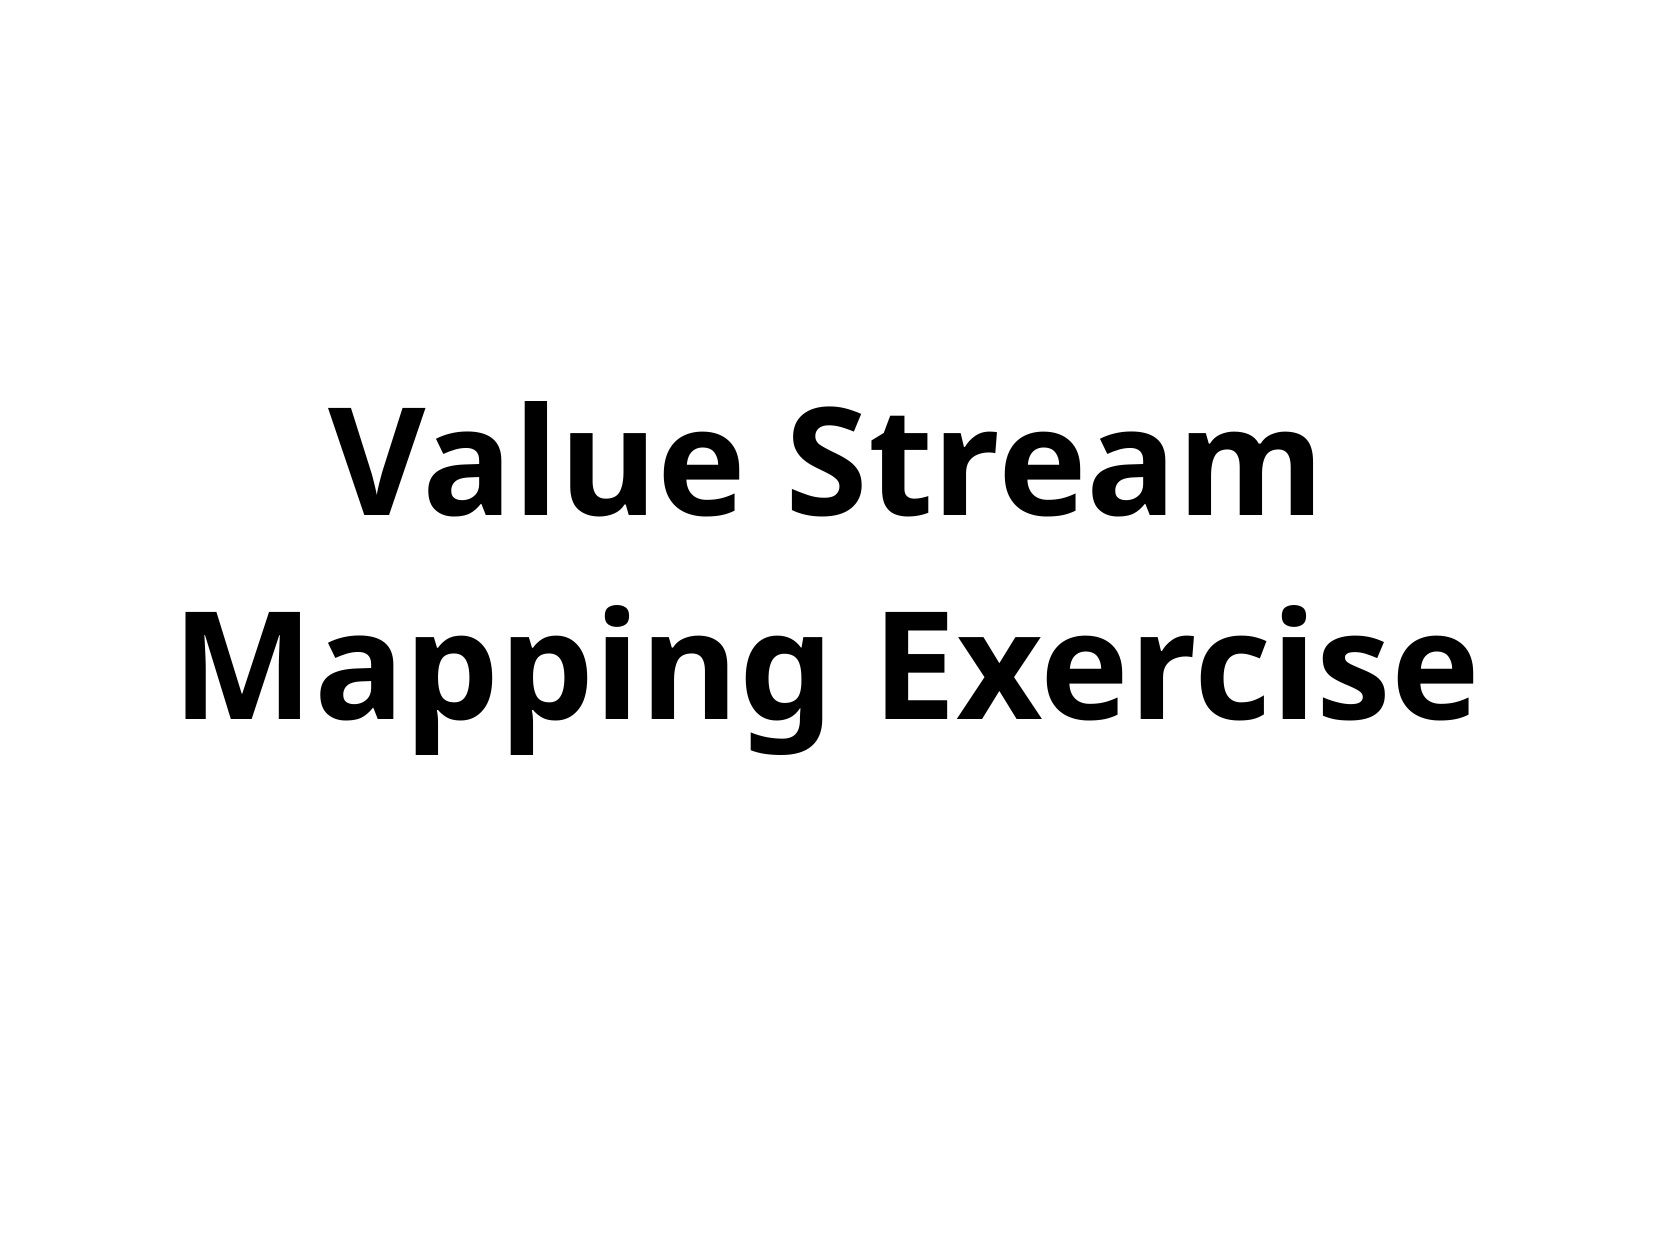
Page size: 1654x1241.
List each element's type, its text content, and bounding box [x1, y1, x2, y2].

title Value Stream Mapping Exercise [59, 380, 1595, 738]
